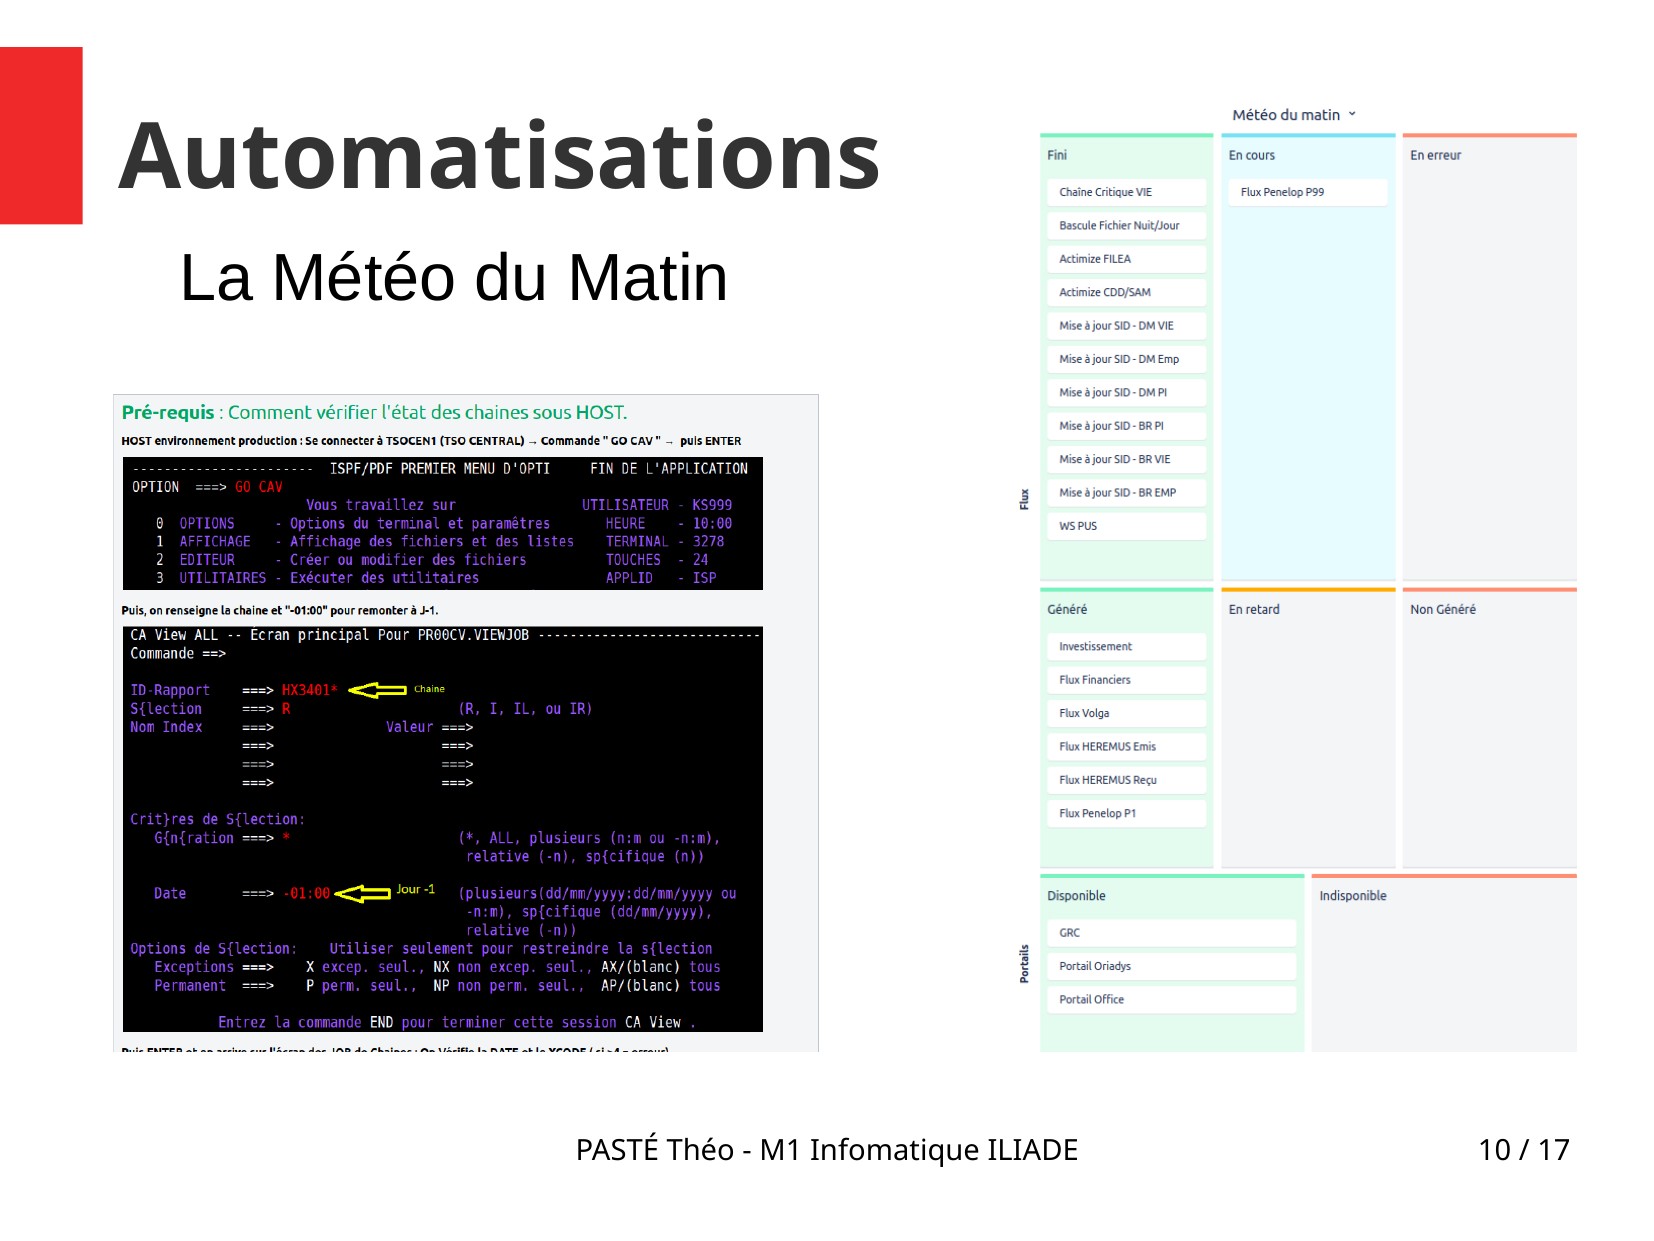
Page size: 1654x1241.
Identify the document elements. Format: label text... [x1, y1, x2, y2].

subtitle La Météo du Matin [106, 224, 804, 331]
picture [106, 389, 835, 1052]
picture [1015, 106, 1583, 1052]
title Automatisations [118, 49, 1571, 257]
